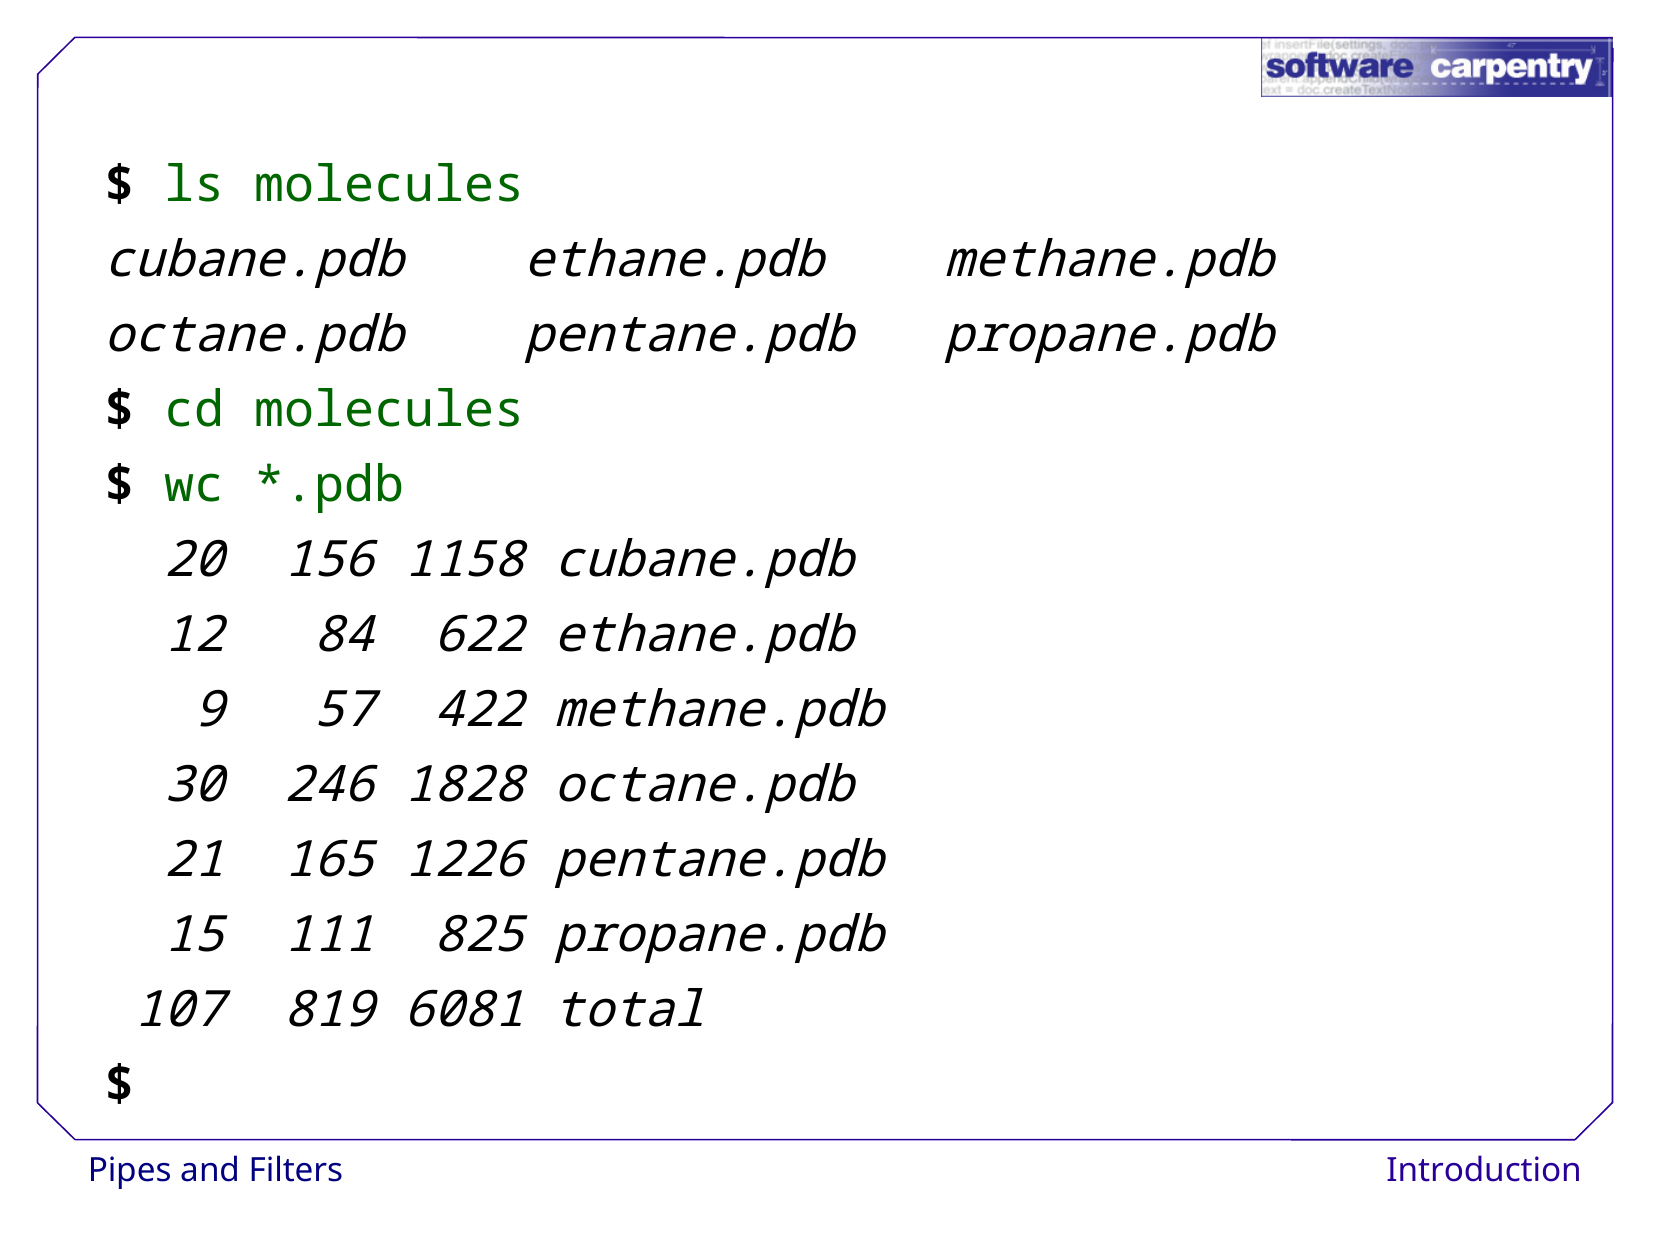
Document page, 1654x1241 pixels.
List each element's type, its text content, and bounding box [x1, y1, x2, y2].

picture [1261, 39, 1613, 97]
text_box $ ls molecules cubane.pdb ethane.pdb methane.pdb octane.pdb pentane.pdb propane.pdb $ cd molecules $ wc *.pdb 20 156 1158 cubane.pdb 12 84 622 ethane.pdb 9 57 422 methane.pdb 30 246 1828 octane.pdb 21 165 1226 pentane.pdb 15 111 825 propane.pdb 107 819 6081 total $ [89, 128, 1512, 1131]
